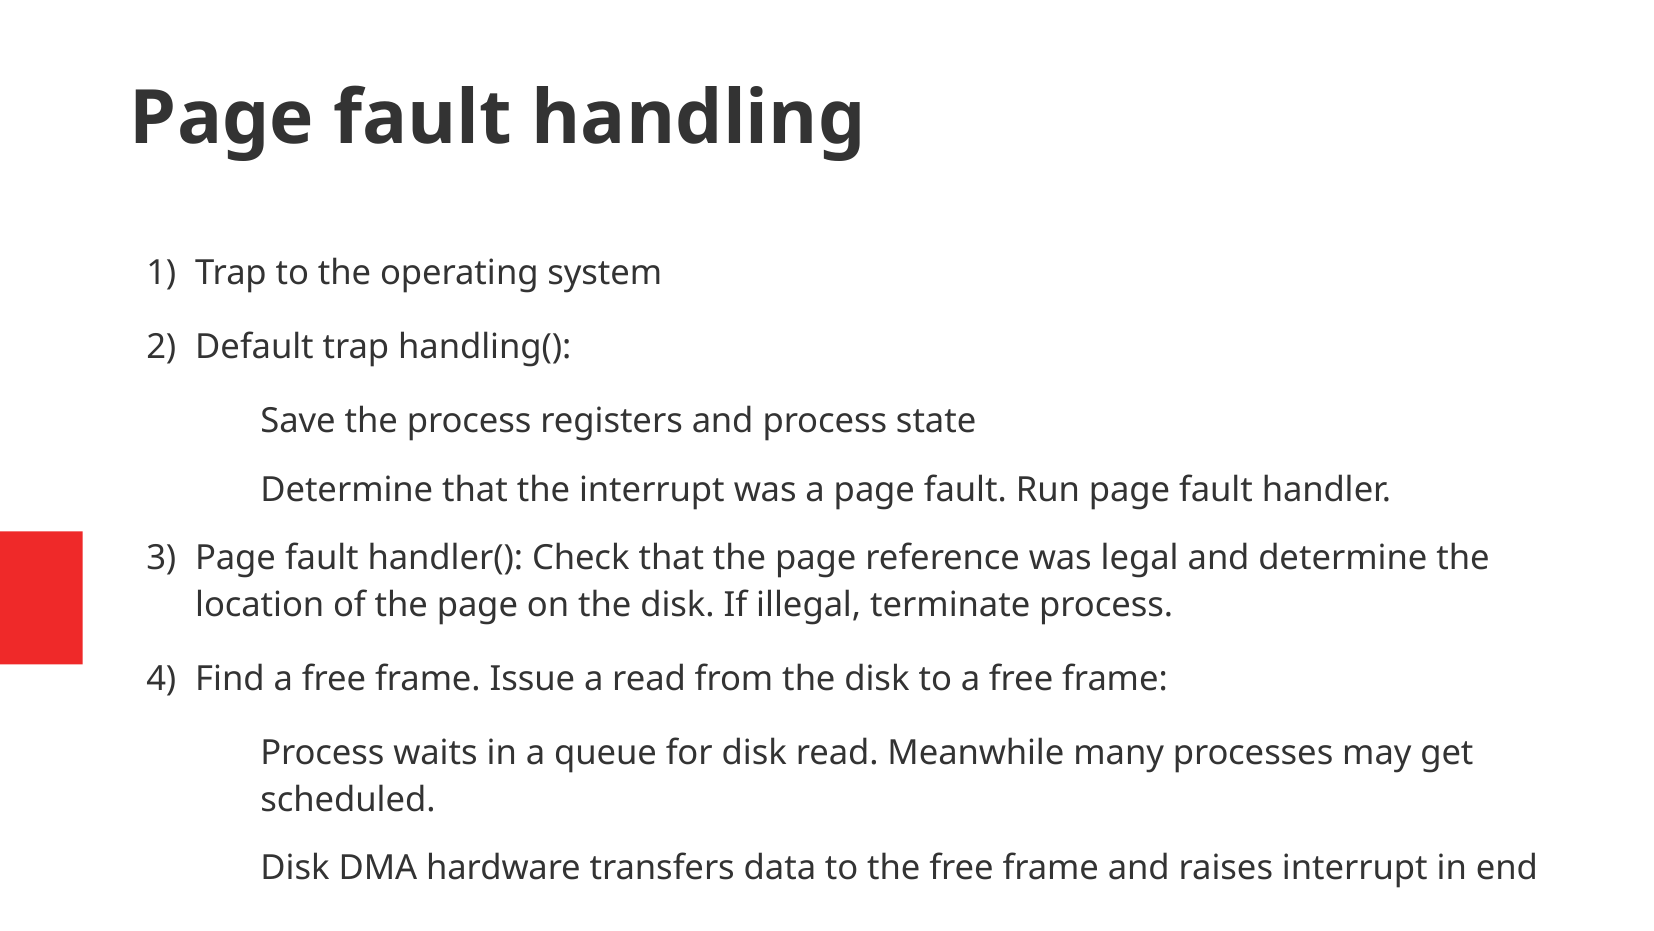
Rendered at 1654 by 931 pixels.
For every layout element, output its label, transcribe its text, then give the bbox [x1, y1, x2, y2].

list Trap to the operating system Default trap handling(): Save the process registers and process state Determine that the interrupt was a page fault. Run page fault handler. Page fault handler(): Check that the page reference was legal and determine the location of the page on the disk. If illegal, terminate process. Find a free frame. Issue a read from the disk to a free frame: Process waits in a queue for disk read. Meanwhile many processes may get scheduled. Disk DMA hardware transfers data to the free frame and raises interrupt in end [129, 247, 1548, 898]
title Page fault handling [129, 26, 1536, 204]
